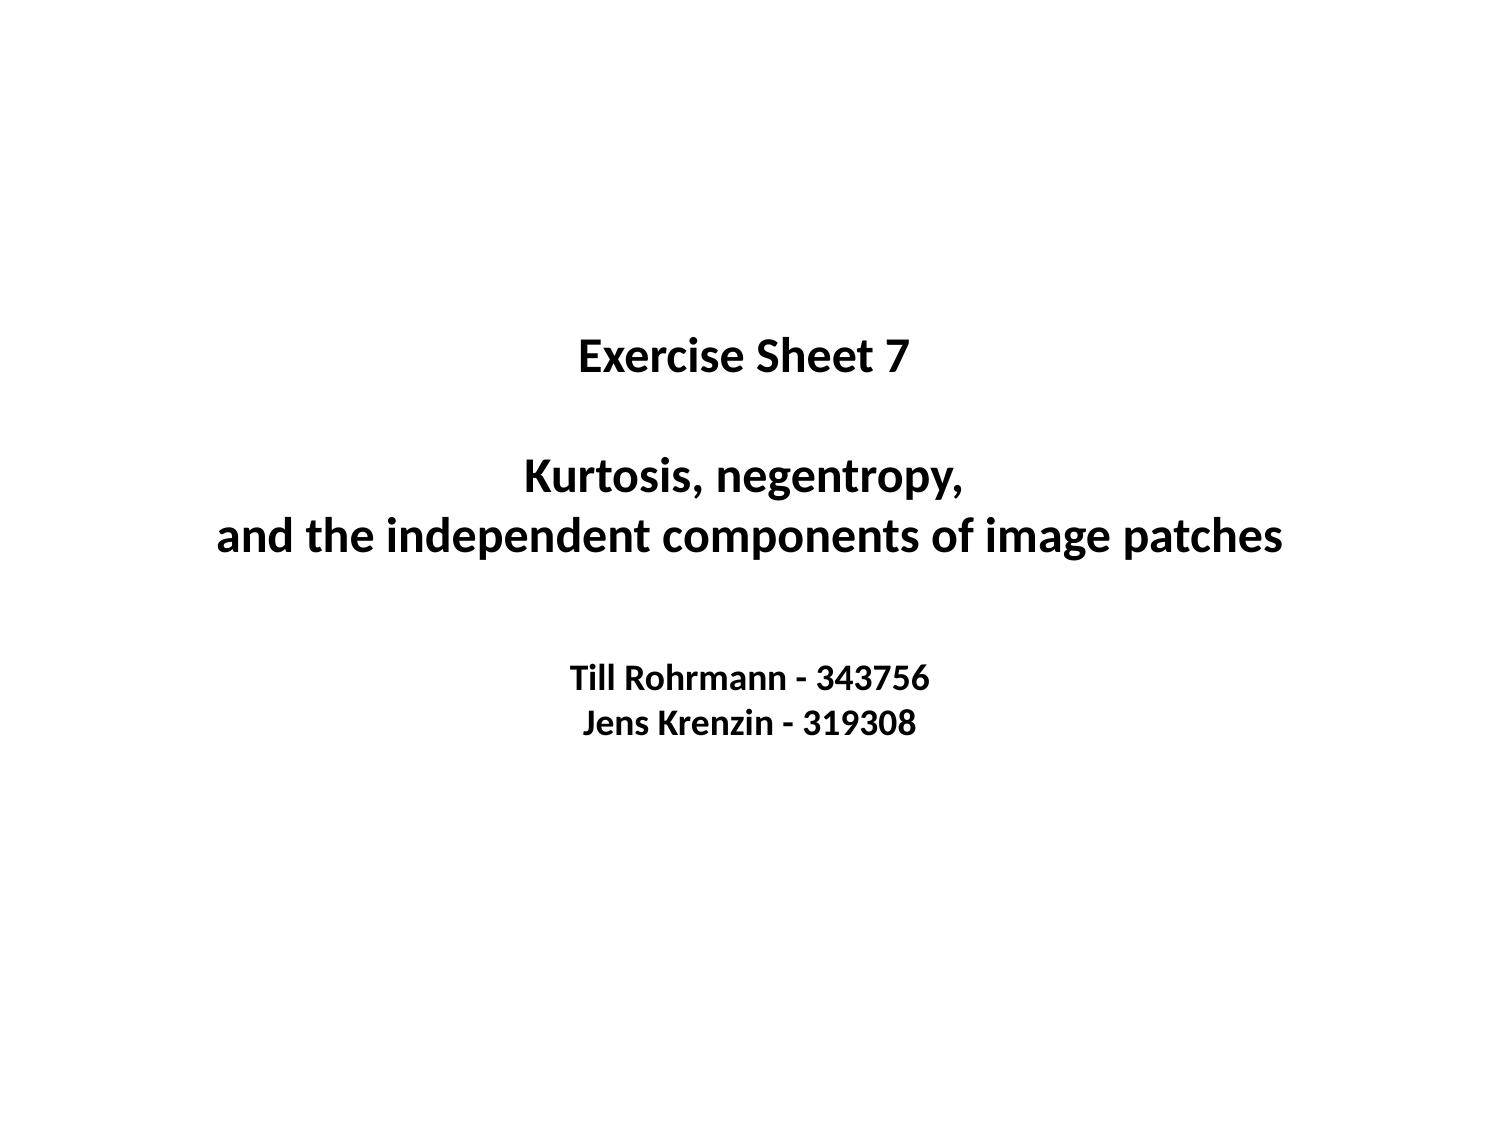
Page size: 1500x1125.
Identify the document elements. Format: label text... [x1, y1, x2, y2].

text_box Till Rohrmann - 343756 Jens Krenzin - 319308 [29, 645, 1471, 751]
text_box Exercise Sheet 7 Kurtosis, negentropy, and the independent components of image patches [0, 314, 1500, 570]
